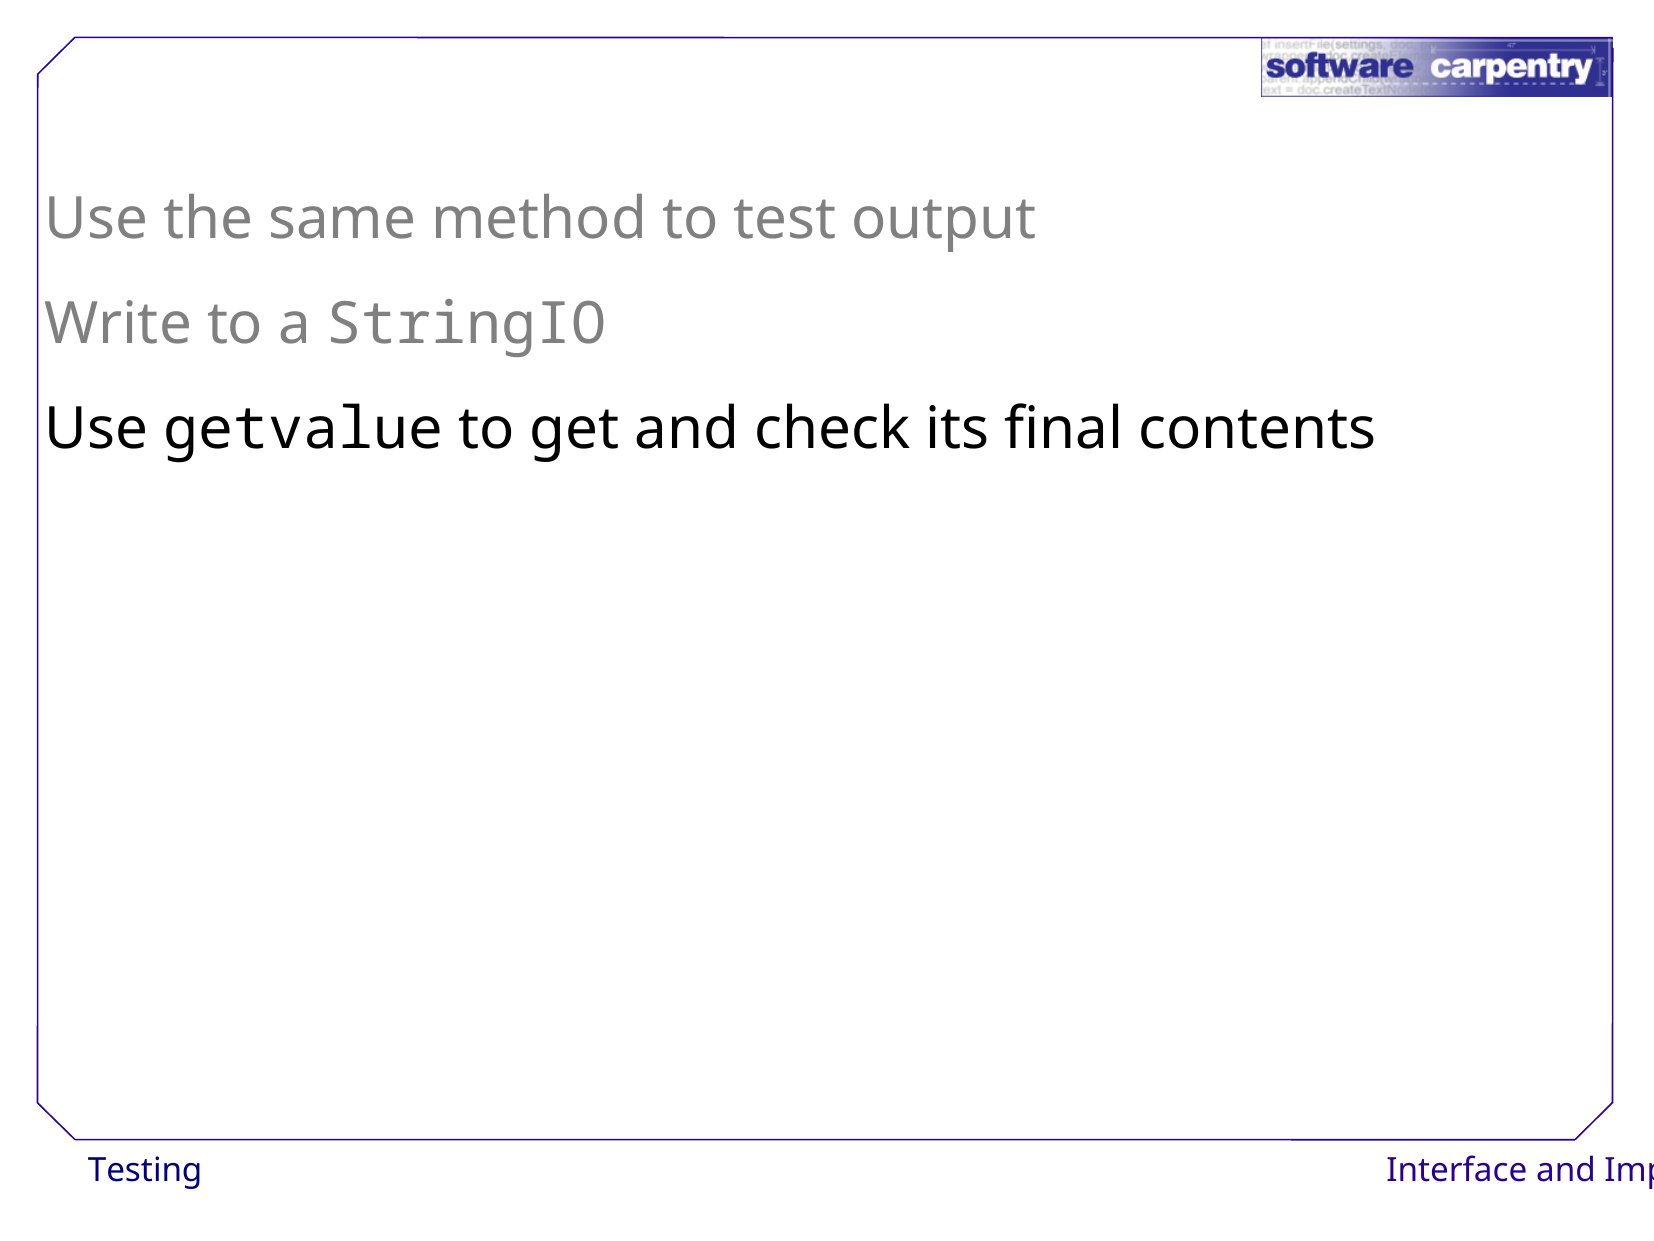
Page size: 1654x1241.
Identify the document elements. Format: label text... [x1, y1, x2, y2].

picture [1261, 39, 1613, 97]
text_box Use the same method to test output Write to a StringIO Use getvalue to get and check its final contents [29, 138, 1542, 469]
